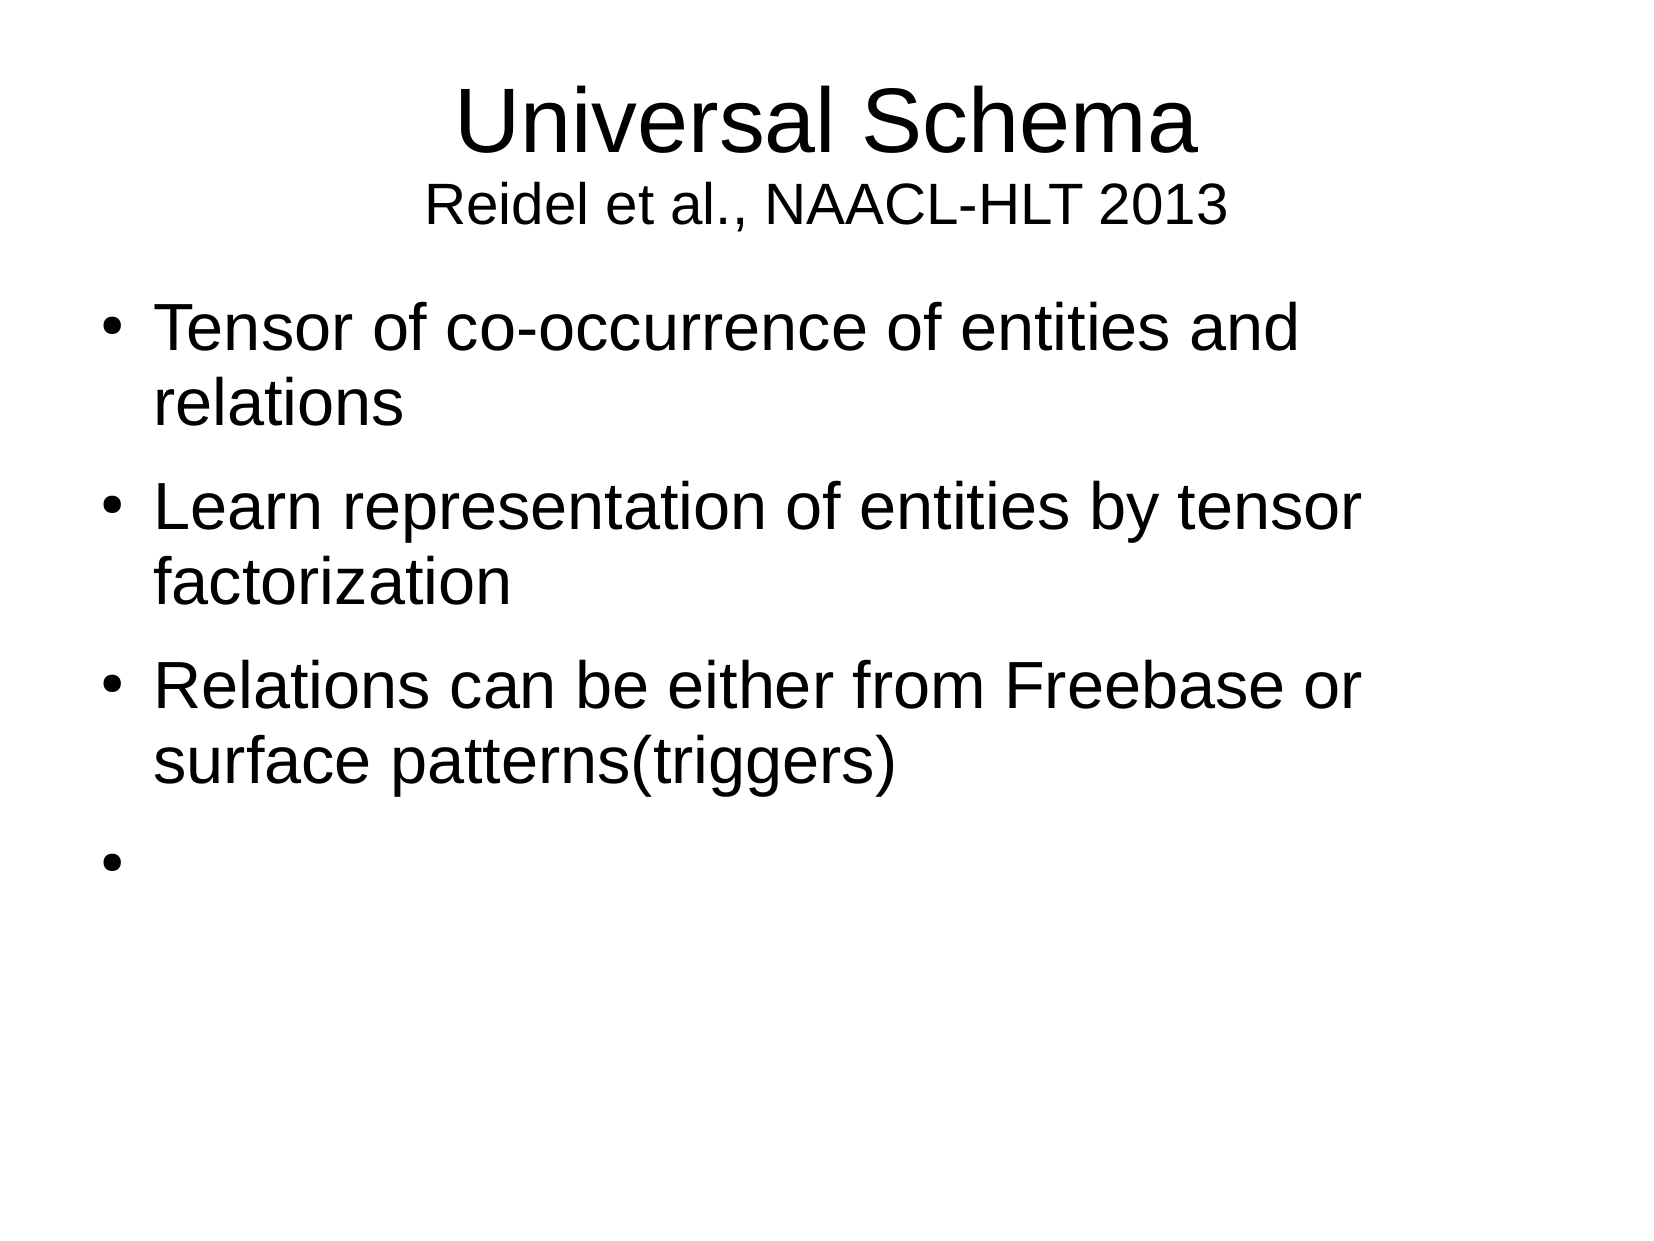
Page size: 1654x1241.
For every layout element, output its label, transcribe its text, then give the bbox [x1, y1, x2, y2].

title Universal Schema Reidel et al., NAACL-HLT 2013 [82, 49, 1571, 257]
list Tensor of co-occurrence of entities and relations Learn representation of entities by tensor factorization Relations can be either from Freebase or surface patterns(triggers) [82, 290, 1538, 1010]
